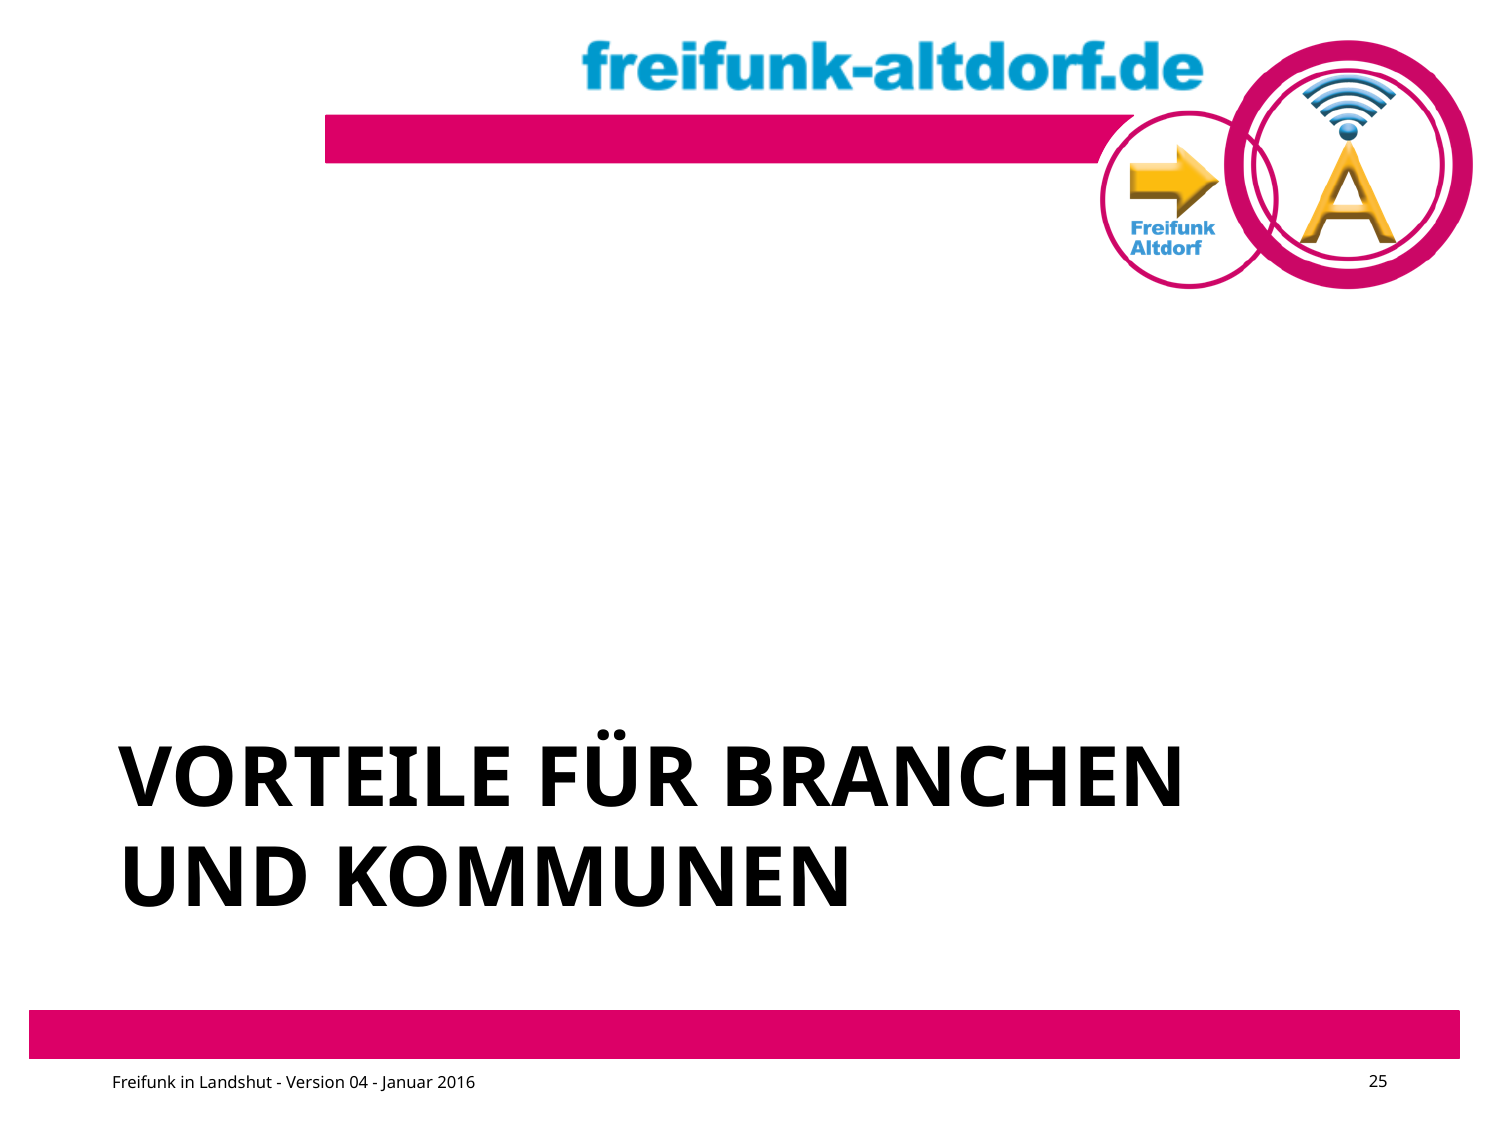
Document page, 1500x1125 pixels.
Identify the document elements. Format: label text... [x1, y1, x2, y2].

slide_number <Foliennummer> [1107, 1058, 1388, 1106]
picture [562, 24, 1474, 296]
title Vorteile für Branchen und Kommunen [118, 722, 1394, 947]
footer Freifunk in Landshut - Version 04 - Januar 2016 [112, 1058, 1090, 1106]
